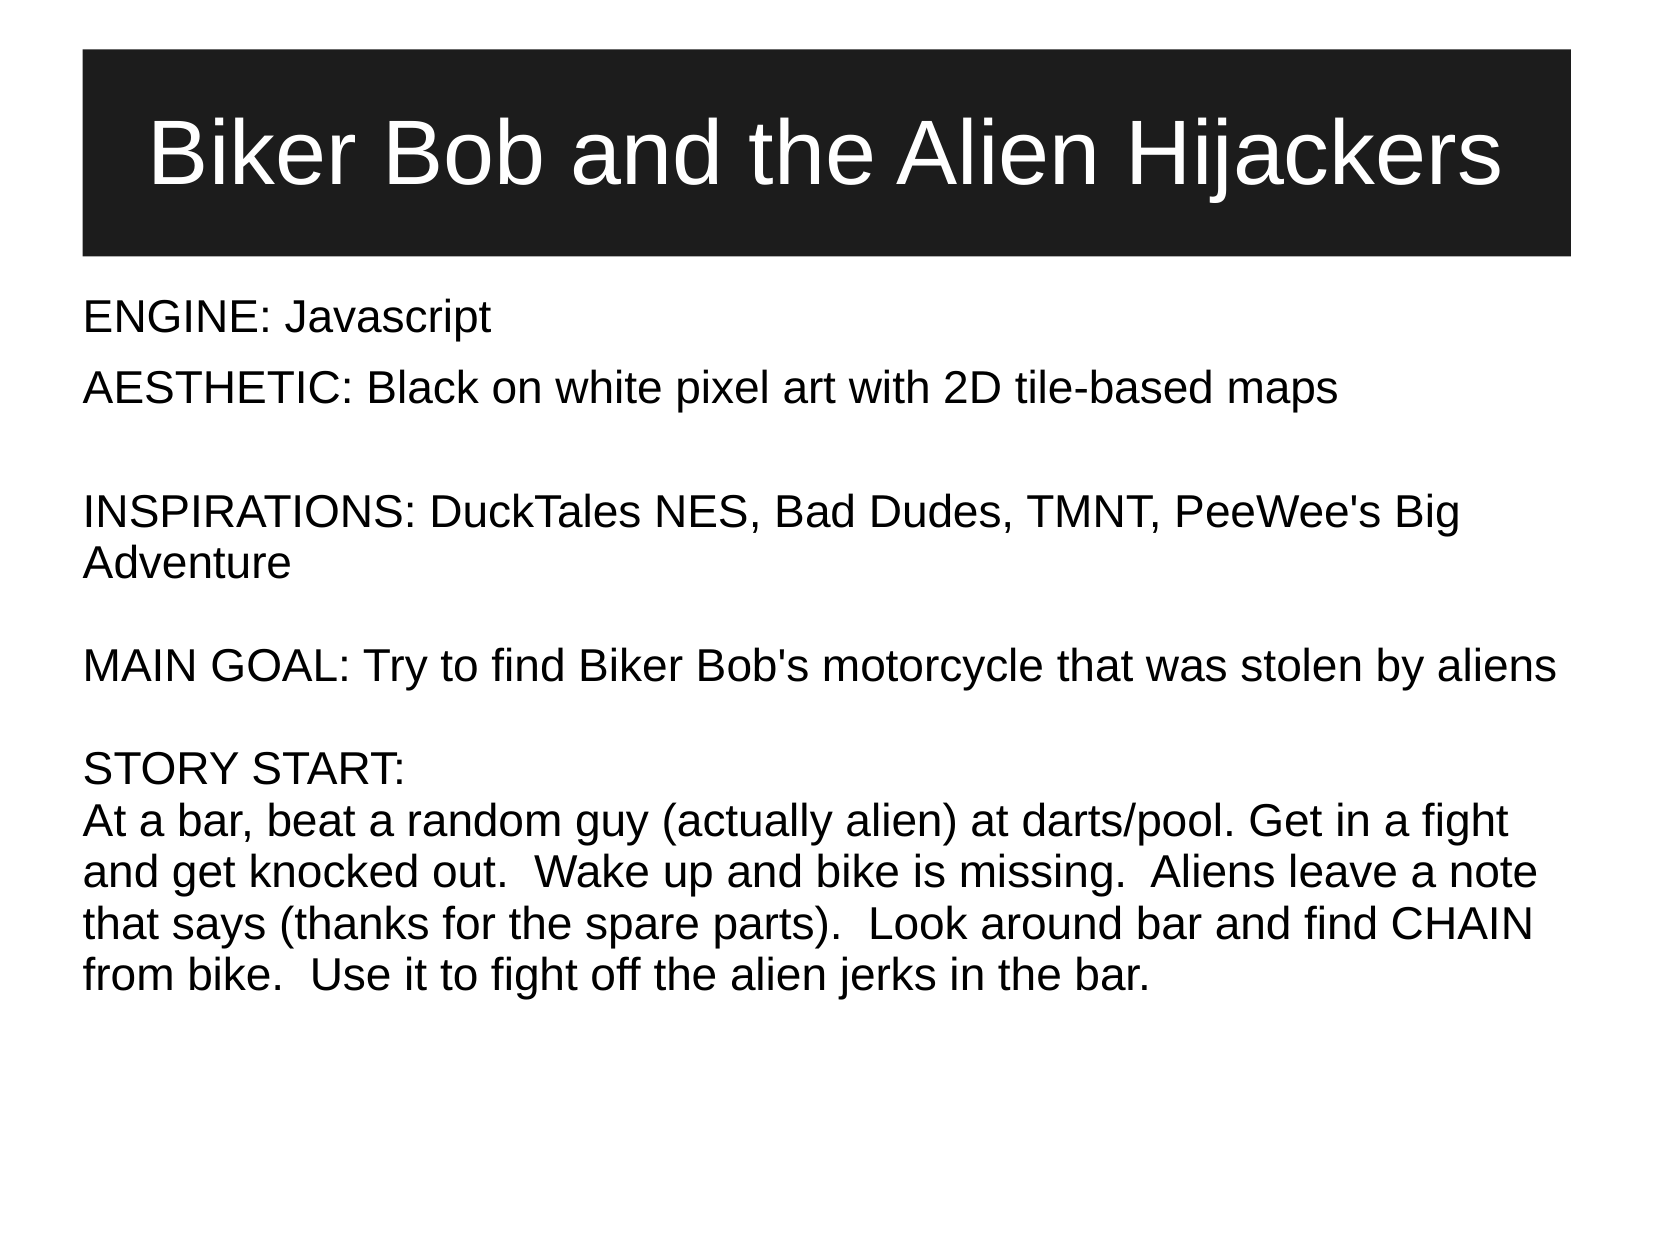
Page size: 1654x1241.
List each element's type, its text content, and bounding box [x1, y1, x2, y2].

list ENGINE: Javascript AESTHETIC: Black on white pixel art with 2D tile-based maps INSPIRATIONS: DuckTales NES, Bad Dudes, TMNT, PeeWee's Big Adventure MAIN GOAL: Try to find Biker Bob's motorcycle that was stolen by aliens STORY START: At a bar, beat a random guy (actually alien) at darts/pool. Get in a fight and get knocked out. Wake up and bike is missing. Aliens leave a note that says (thanks for the spare parts). Look around bar and find CHAIN from bike. Use it to fight off the alien jerks in the bar. [82, 290, 1571, 1010]
title Biker Bob and the Alien Hijackers [82, 49, 1571, 257]
